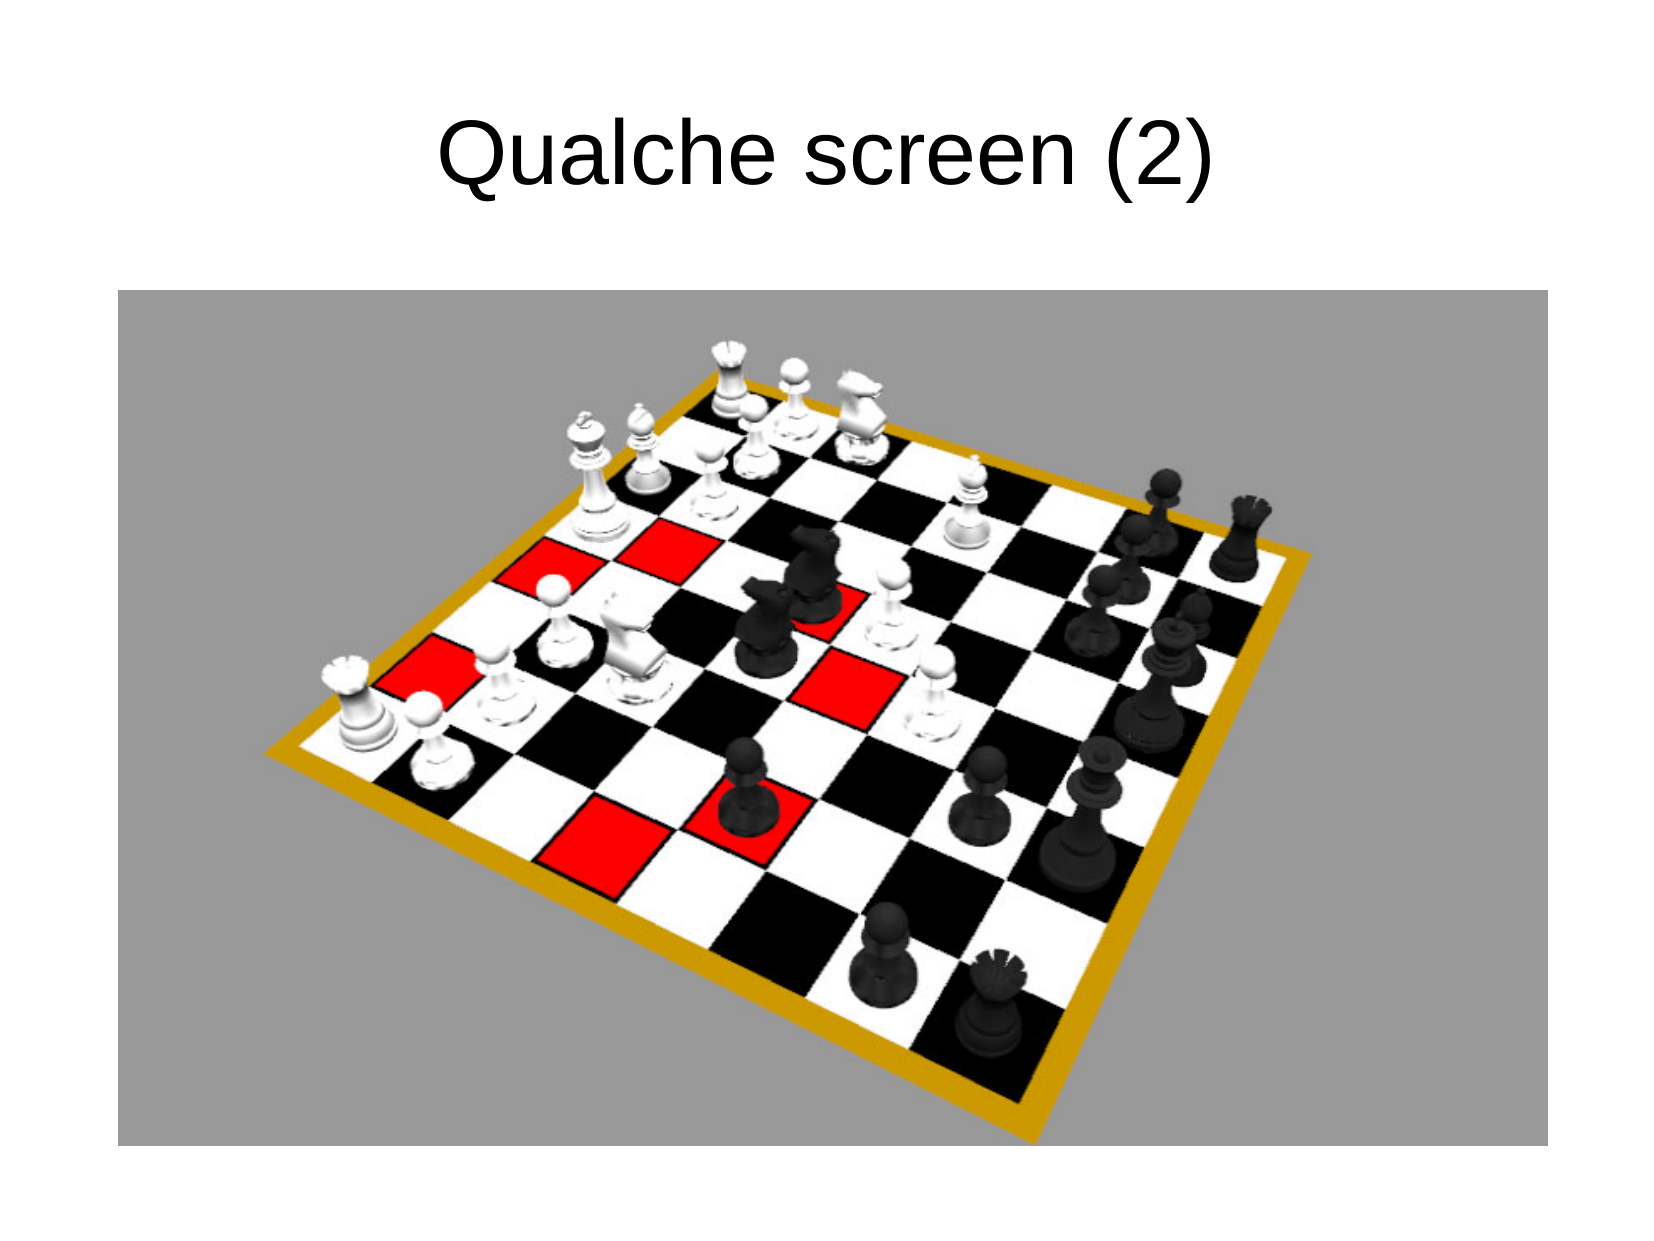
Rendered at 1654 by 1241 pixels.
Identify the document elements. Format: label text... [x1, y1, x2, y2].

title Qualche screen (2) [82, 49, 1571, 257]
picture [118, 290, 1548, 1146]
